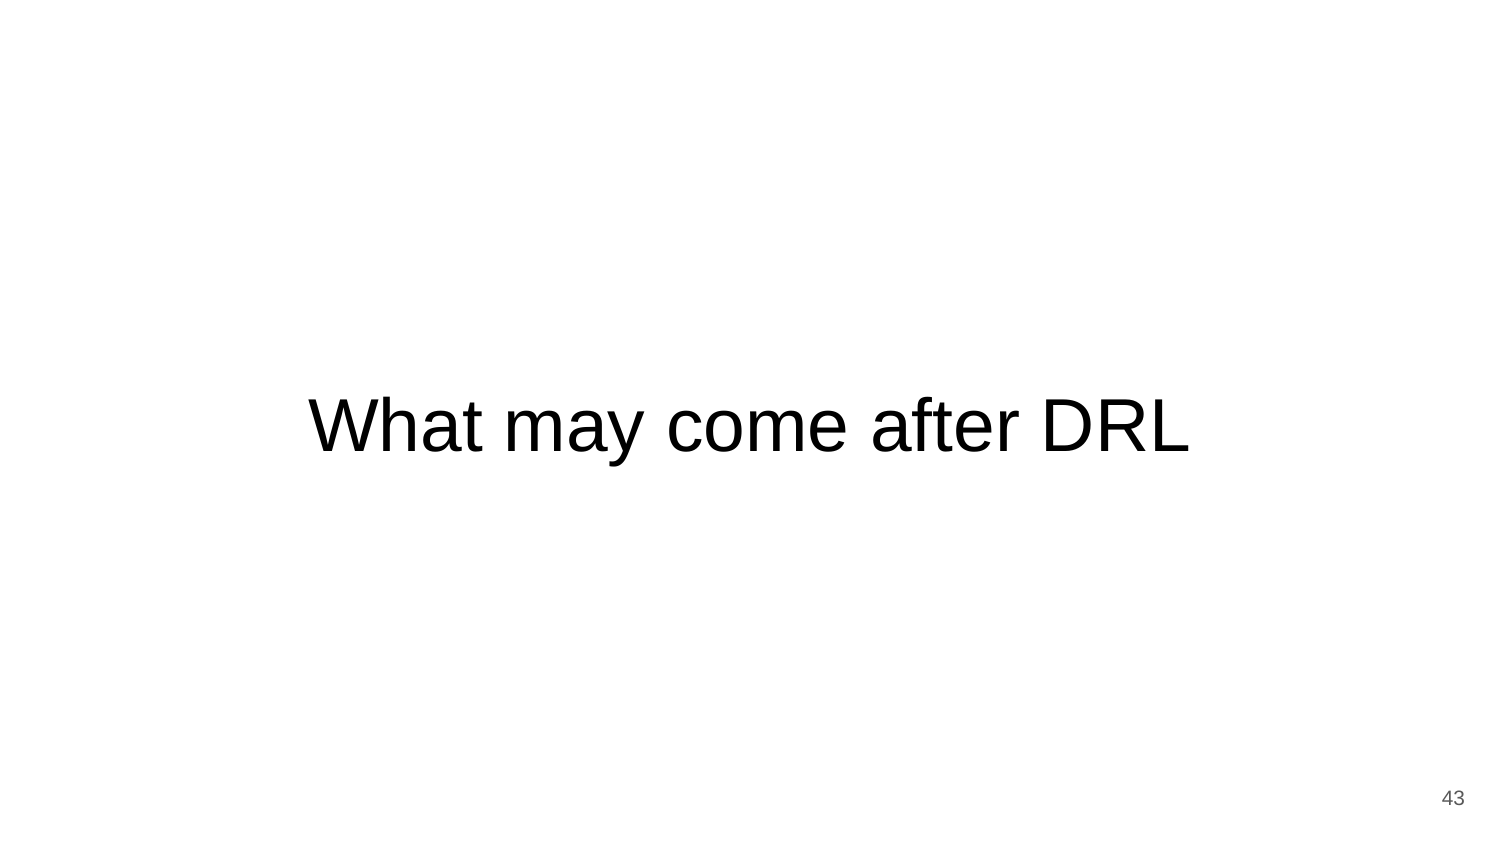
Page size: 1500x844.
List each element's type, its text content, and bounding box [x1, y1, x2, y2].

slide_number <number> [1389, 764, 1480, 830]
title What may come after DRL [51, 352, 1449, 491]
